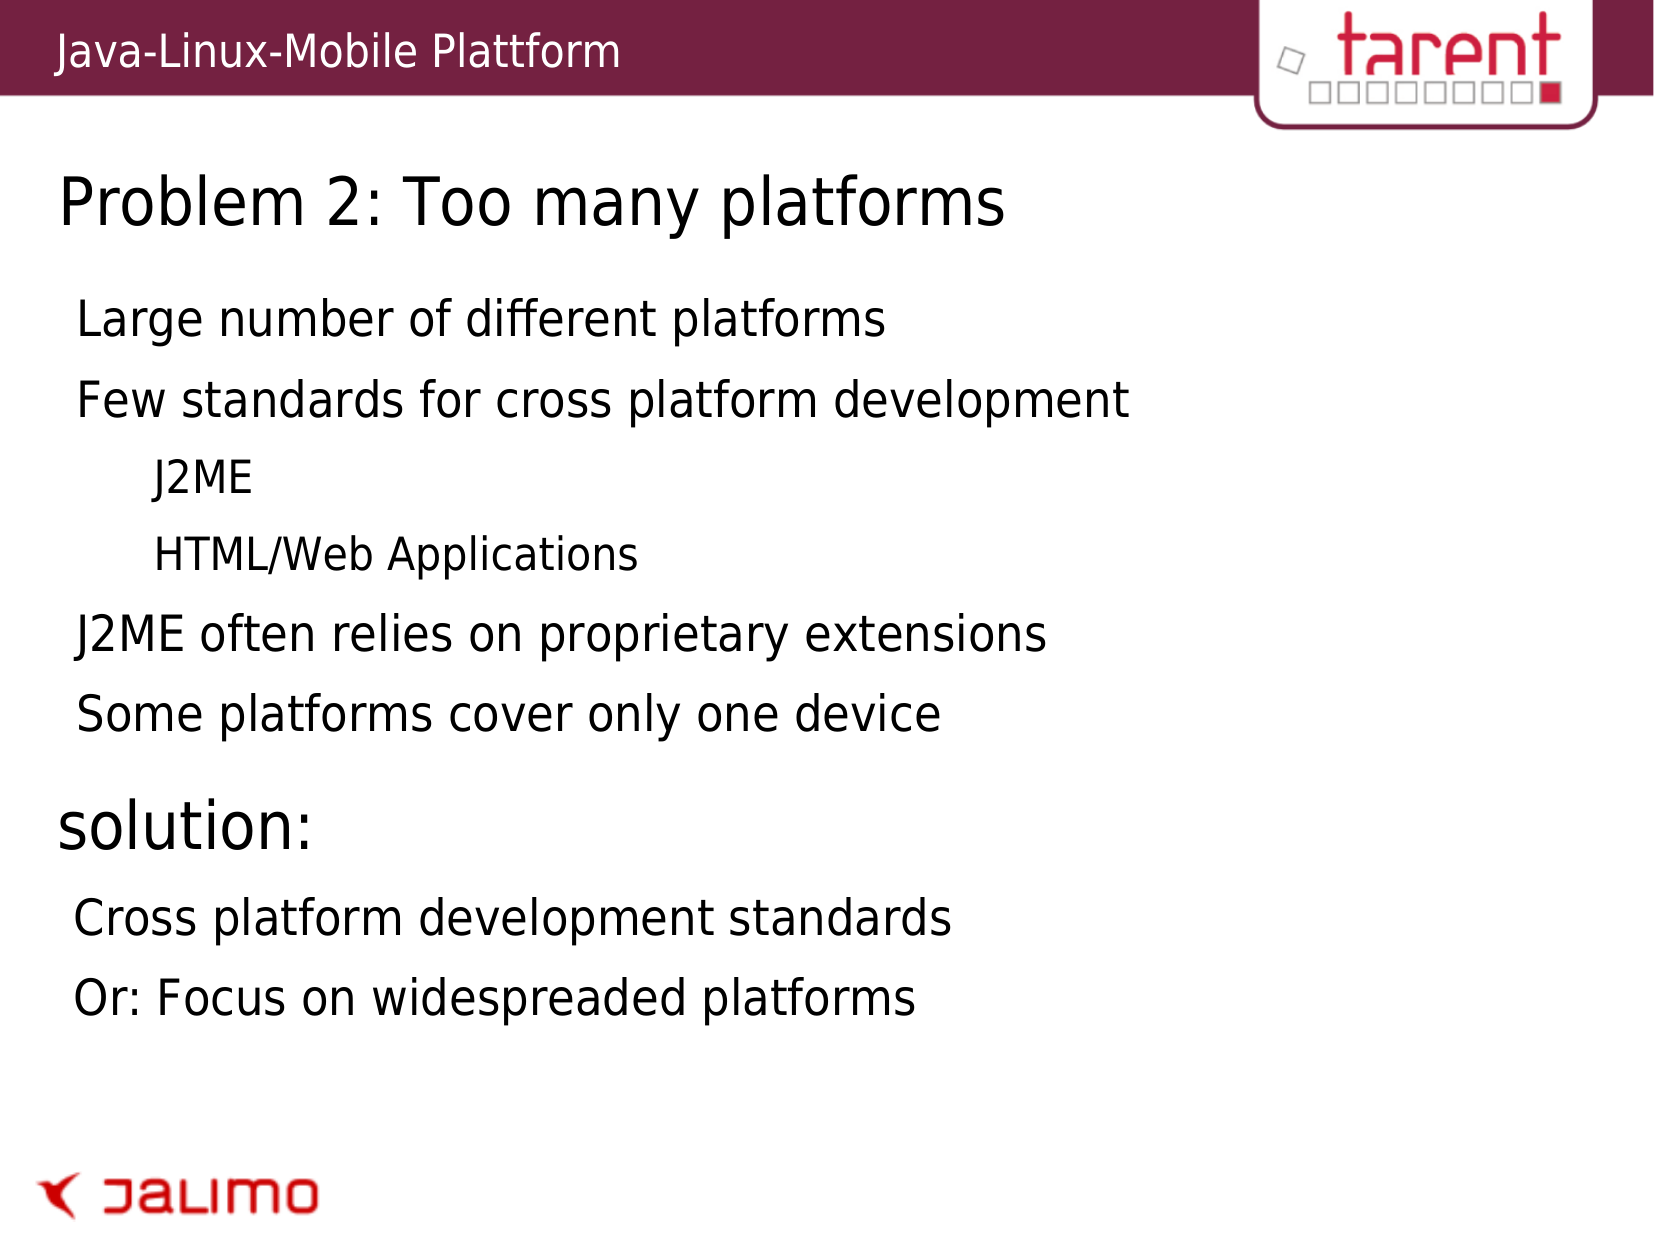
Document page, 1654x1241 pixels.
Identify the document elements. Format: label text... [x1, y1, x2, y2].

title solution: [57, 786, 1614, 867]
title Problem 2: Too many platforms [59, 163, 1625, 242]
picture [32, 1171, 324, 1222]
list Large number of different platforms Few standards for cross platform development J2ME HTML/Web Applications J2ME often relies on proprietary extensions Some platforms cover only one device [59, 867, 1571, 1094]
list Large number of different platforms Few standards for cross platform development J2ME HTML/Web Applications J2ME often relies on proprietary extensions Some platforms cover only one device [59, 290, 1571, 786]
list Cross platform development standards Or: Focus on widespreaded platforms [56, 888, 1568, 1069]
picture [0, 0, 1654, 146]
